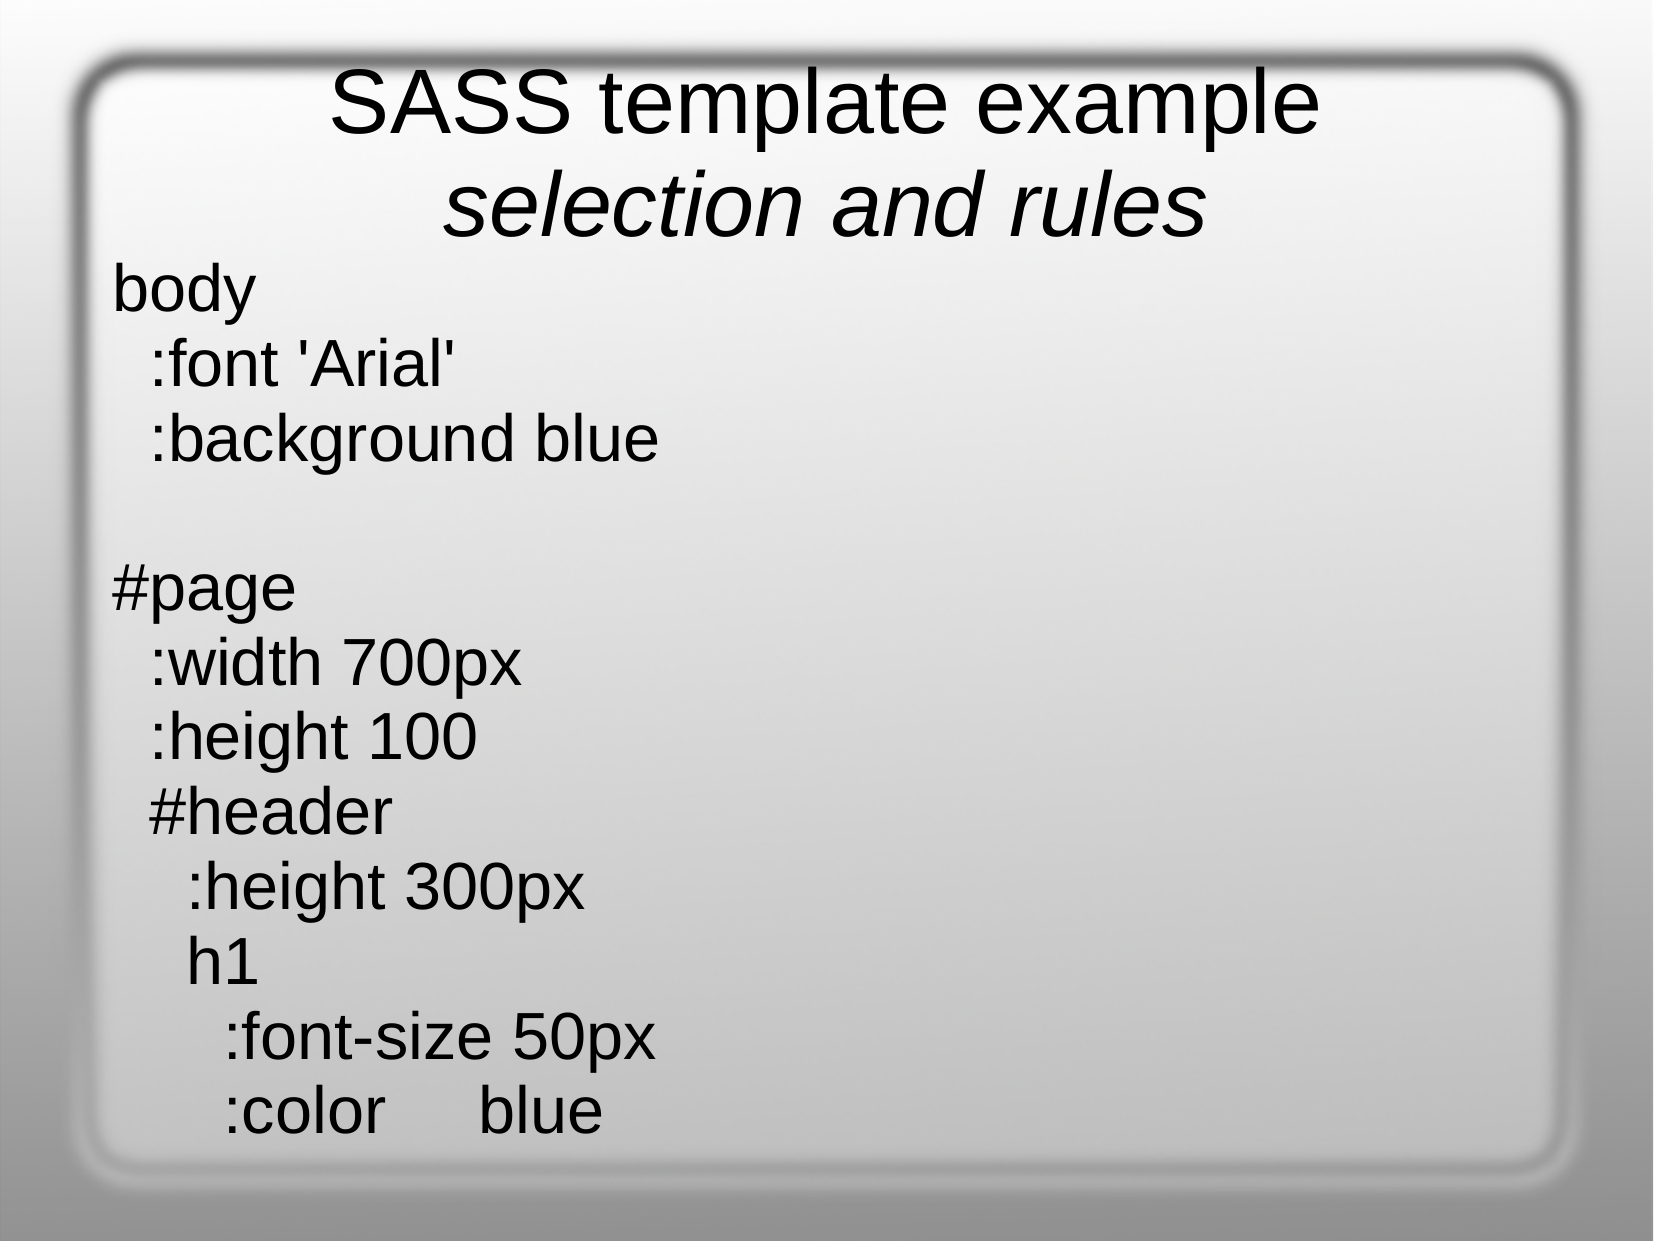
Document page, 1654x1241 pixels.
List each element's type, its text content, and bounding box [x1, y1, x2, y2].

title SASS template example selection and rules [82, 49, 1571, 257]
subtitle body :font 'Arial' :background blue #page :width 700px :height 100 #header :height 300px h1 :font-size 50px :color blue [112, 250, 1538, 1149]
picture [0, 0, 1654, 1241]
